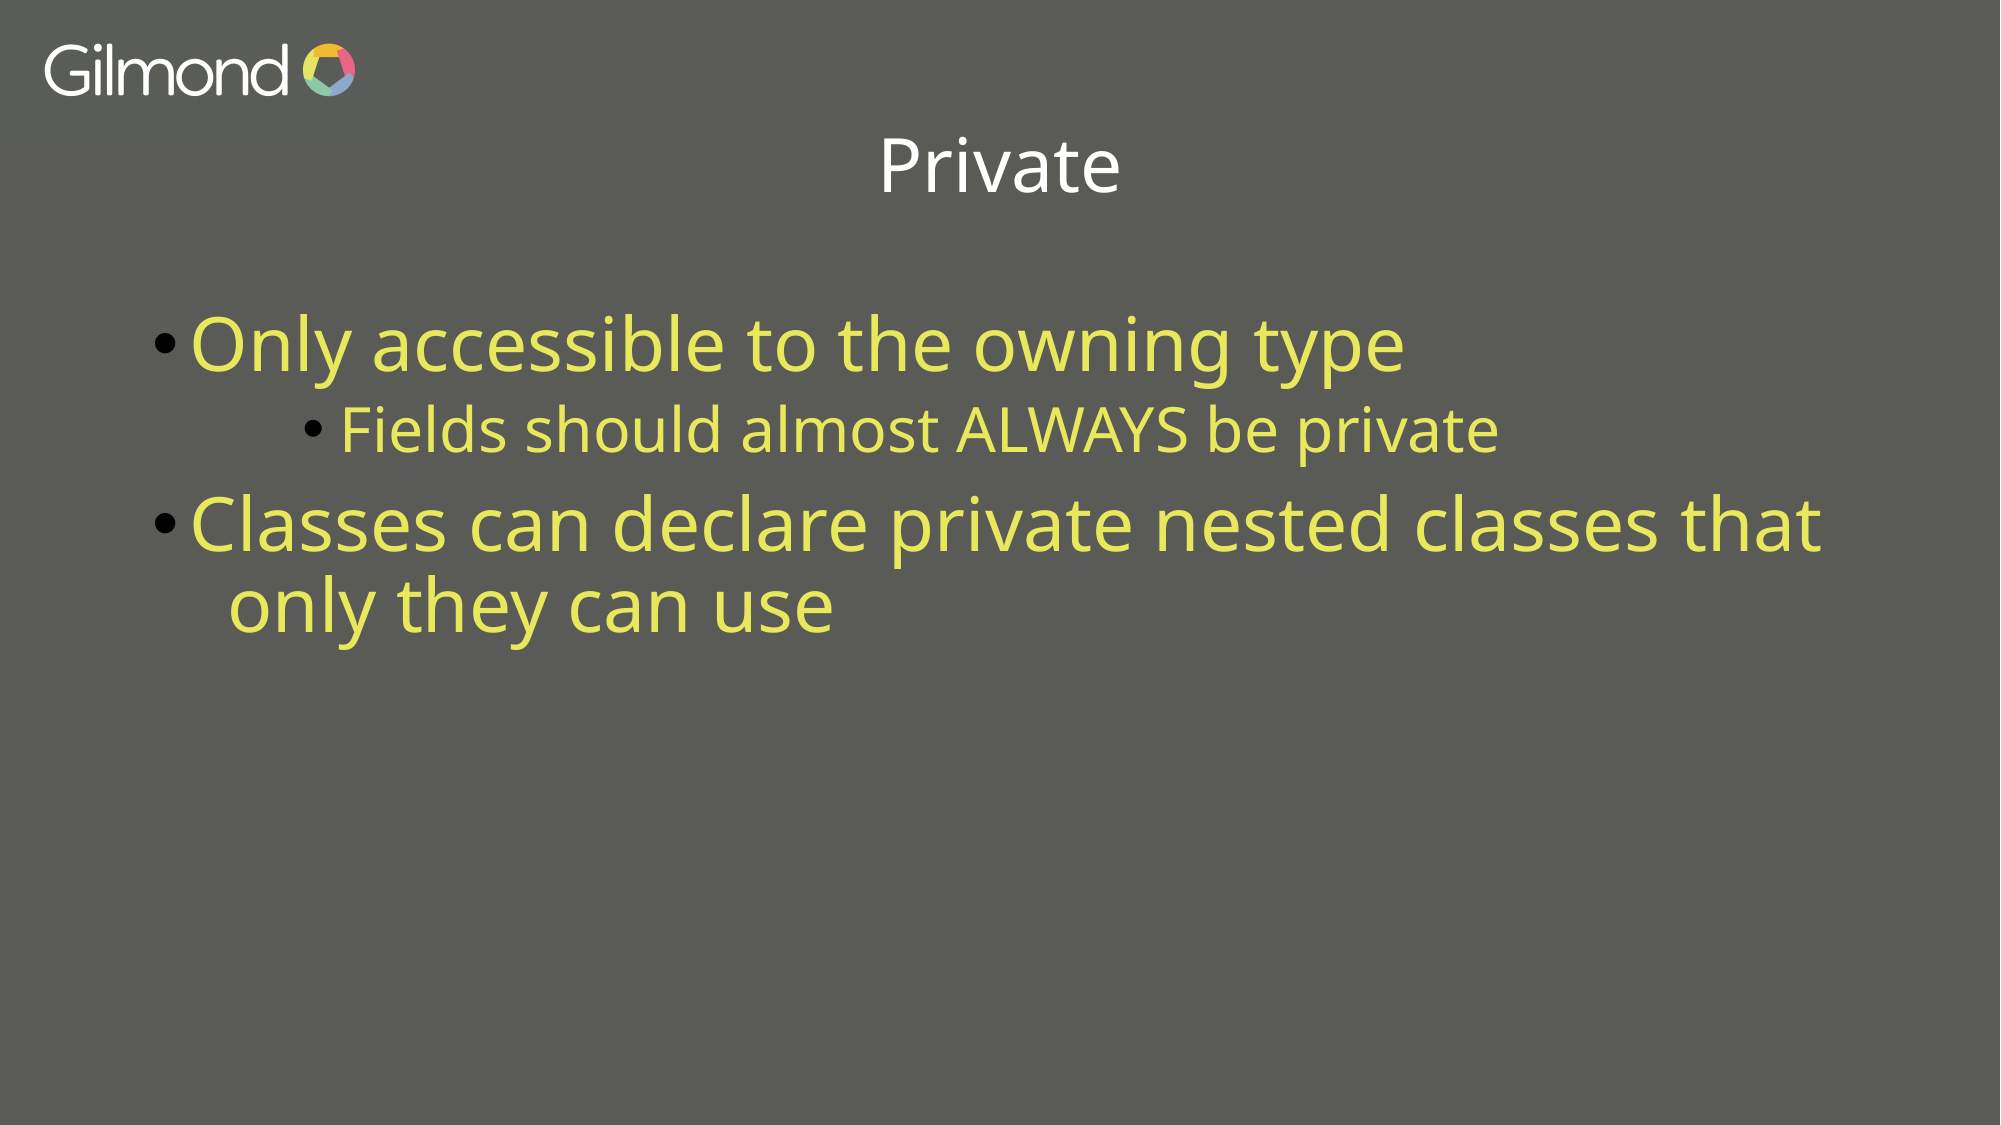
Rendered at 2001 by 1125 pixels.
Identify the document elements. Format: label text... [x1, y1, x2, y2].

title Private [137, 59, 1863, 278]
list Only accessible to the owning type Fields should almost ALWAYS be private Classes can declare private nested classes that only they can use [137, 299, 1863, 1014]
picture [0, 0, 399, 149]
